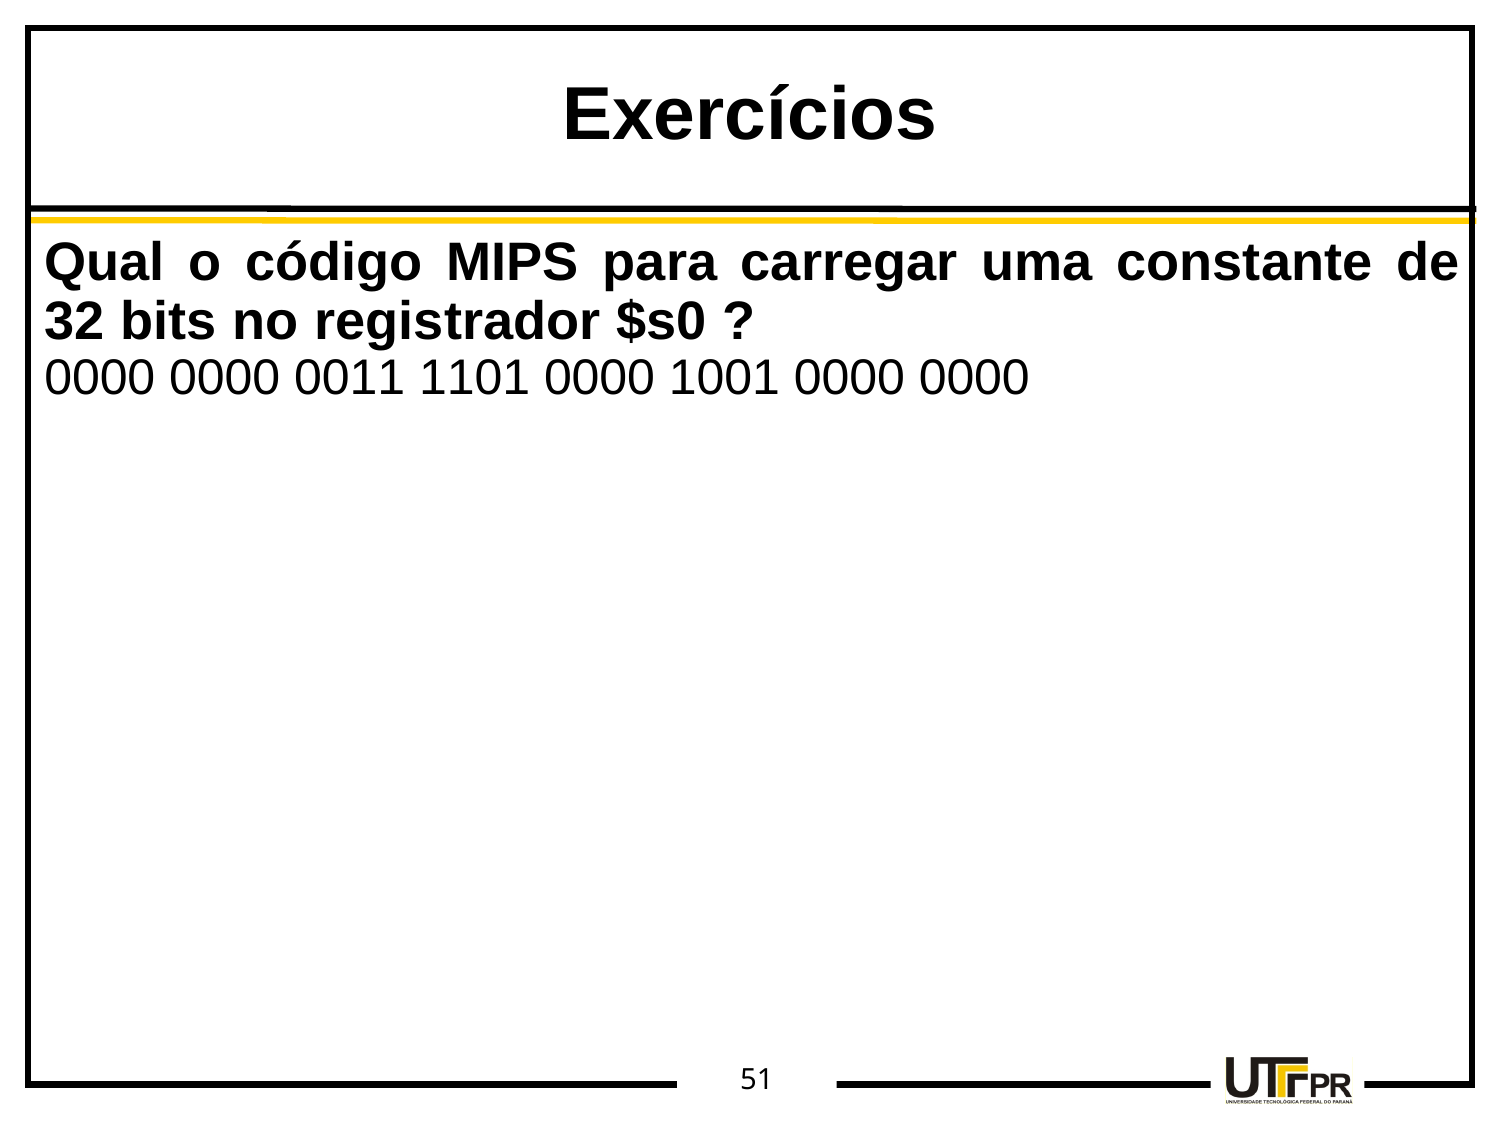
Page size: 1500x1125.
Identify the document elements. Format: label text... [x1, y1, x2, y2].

picture [1225, 1057, 1353, 1104]
list Qual o código MIPS para carregar uma constante de 32 bits no registrador $s0 ? 0000 0000 0011 1101 0000 1001 0000 0000 [29, 226, 1477, 494]
title Exercícios [0, 60, 1500, 168]
